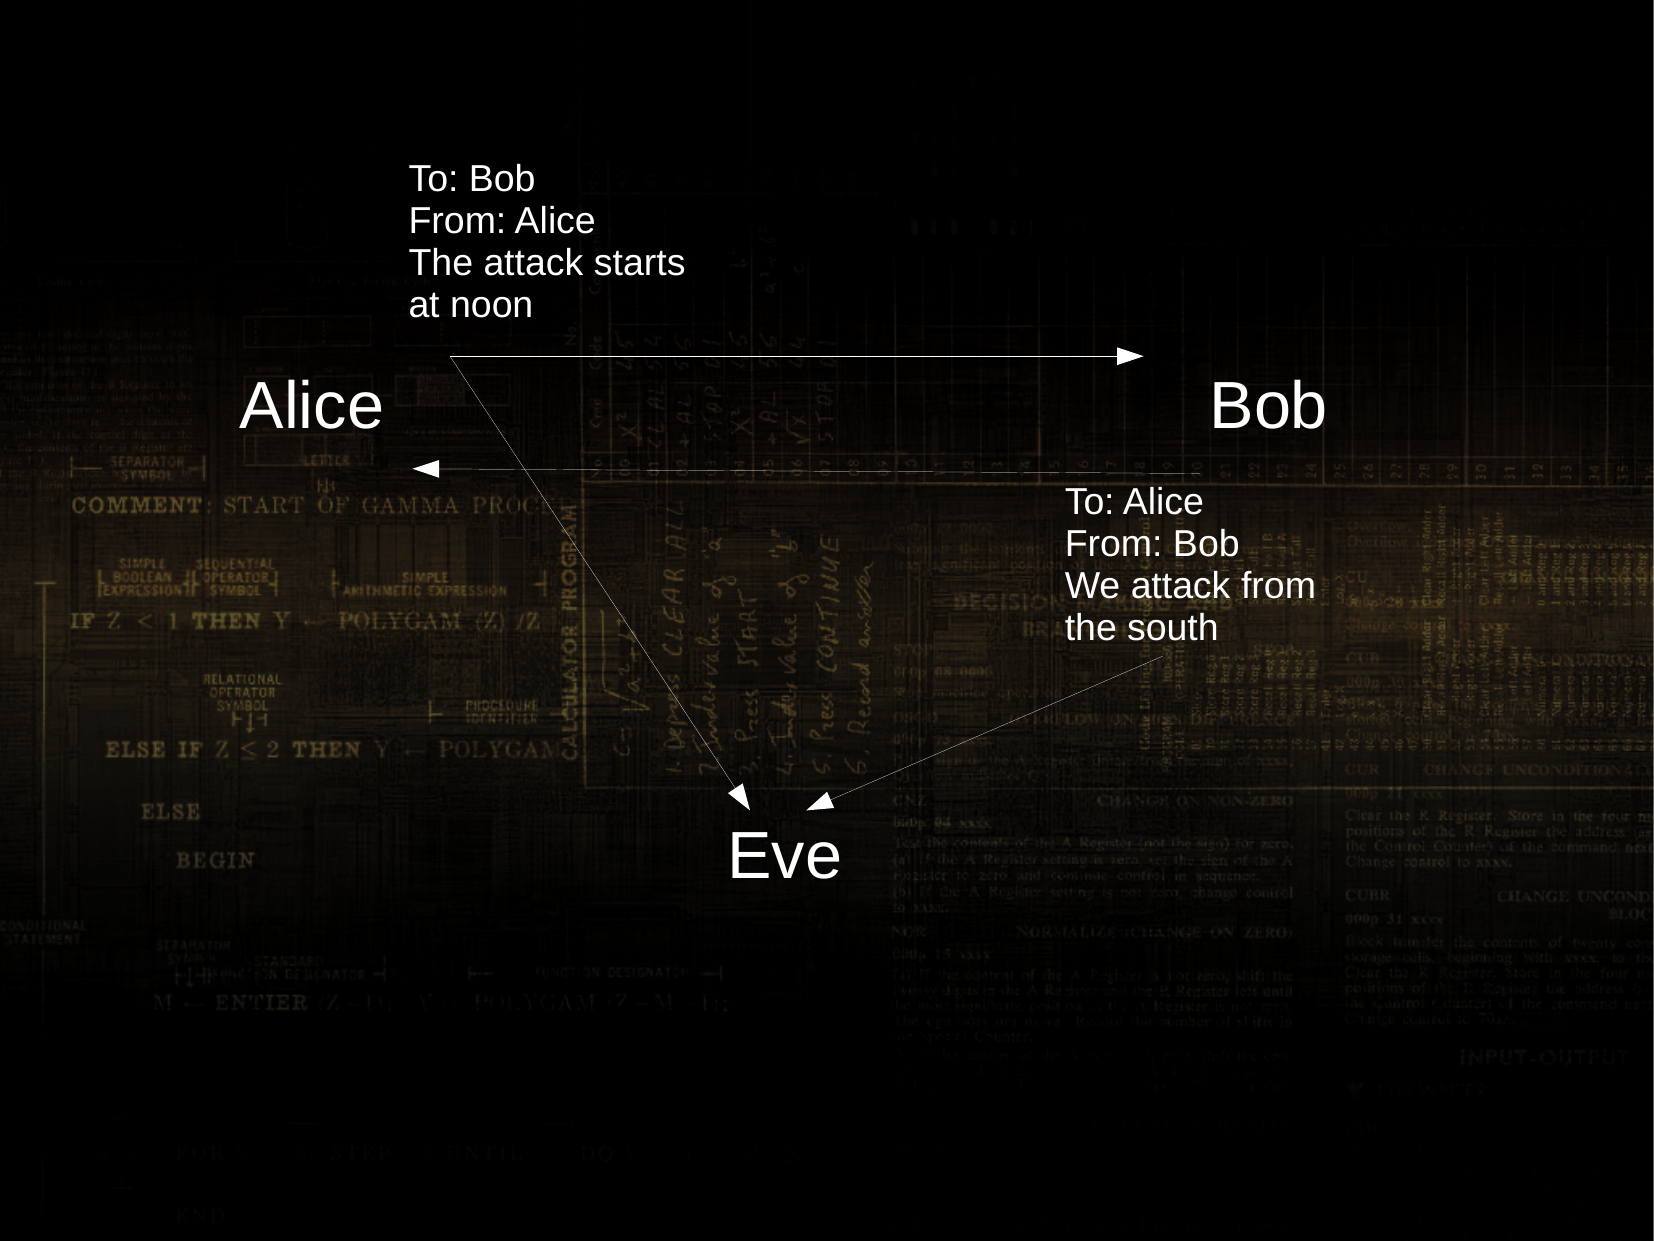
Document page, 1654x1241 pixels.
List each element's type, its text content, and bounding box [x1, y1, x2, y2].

text_box Eve [712, 810, 863, 901]
text_box To: Bob From: Alice The attack starts at noon [393, 150, 711, 333]
text_box Bob [1194, 360, 1351, 451]
text_box Alice [225, 360, 399, 451]
picture [0, 0, 1654, 1241]
text_box To: Alice From: Bob We attack from the south [1050, 473, 1332, 657]
